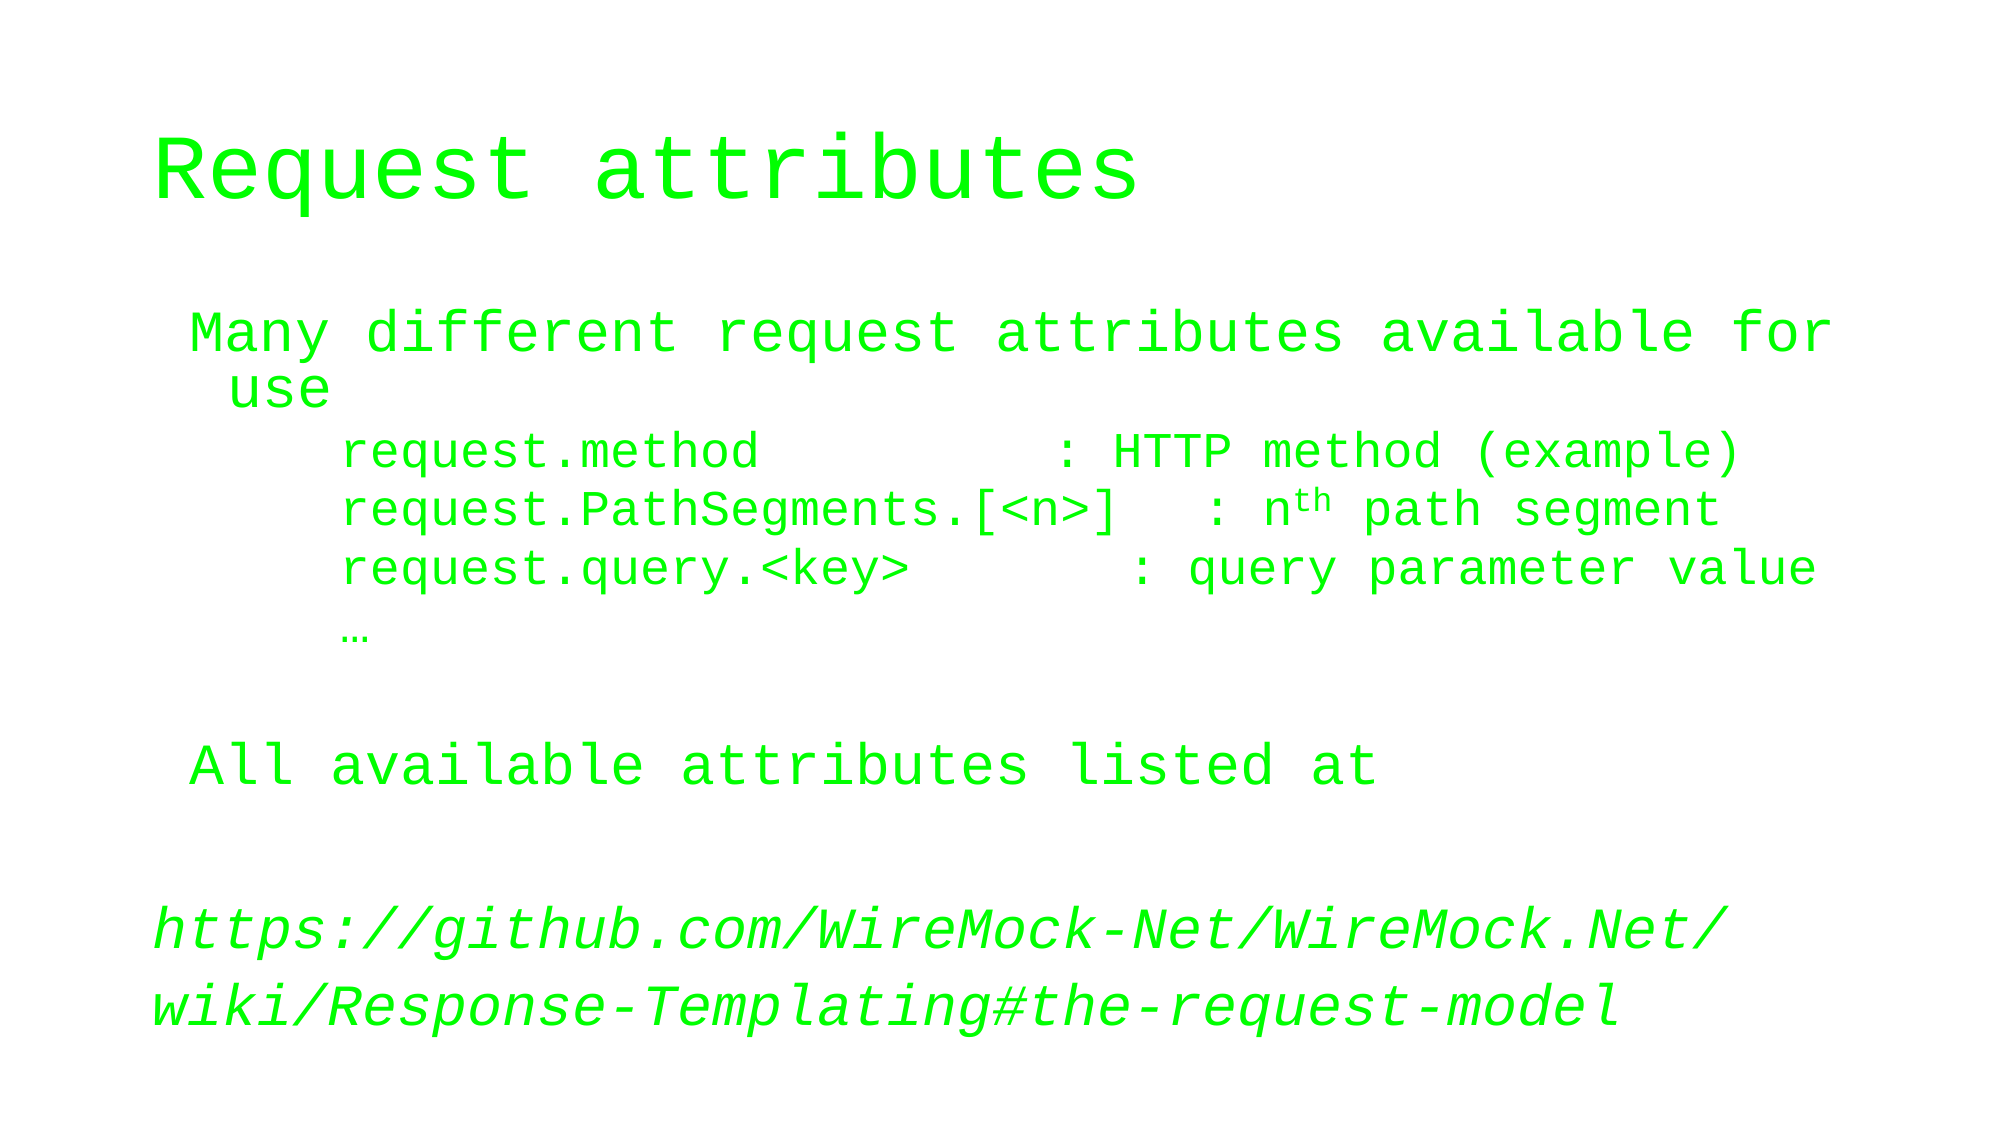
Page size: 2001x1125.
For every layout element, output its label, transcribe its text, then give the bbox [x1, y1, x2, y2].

list Many different request attributes available for use request.method : HTTP method (example) request.PathSegments.[<n>] : nth path segment request.query.<key> : query parameter value … All available attributes listed at https://github.com/WireMock-Net/WireMock.Net/ wiki/Response-Templating#the-request-model [137, 299, 1981, 1081]
title Request attributes [137, 59, 1951, 278]
